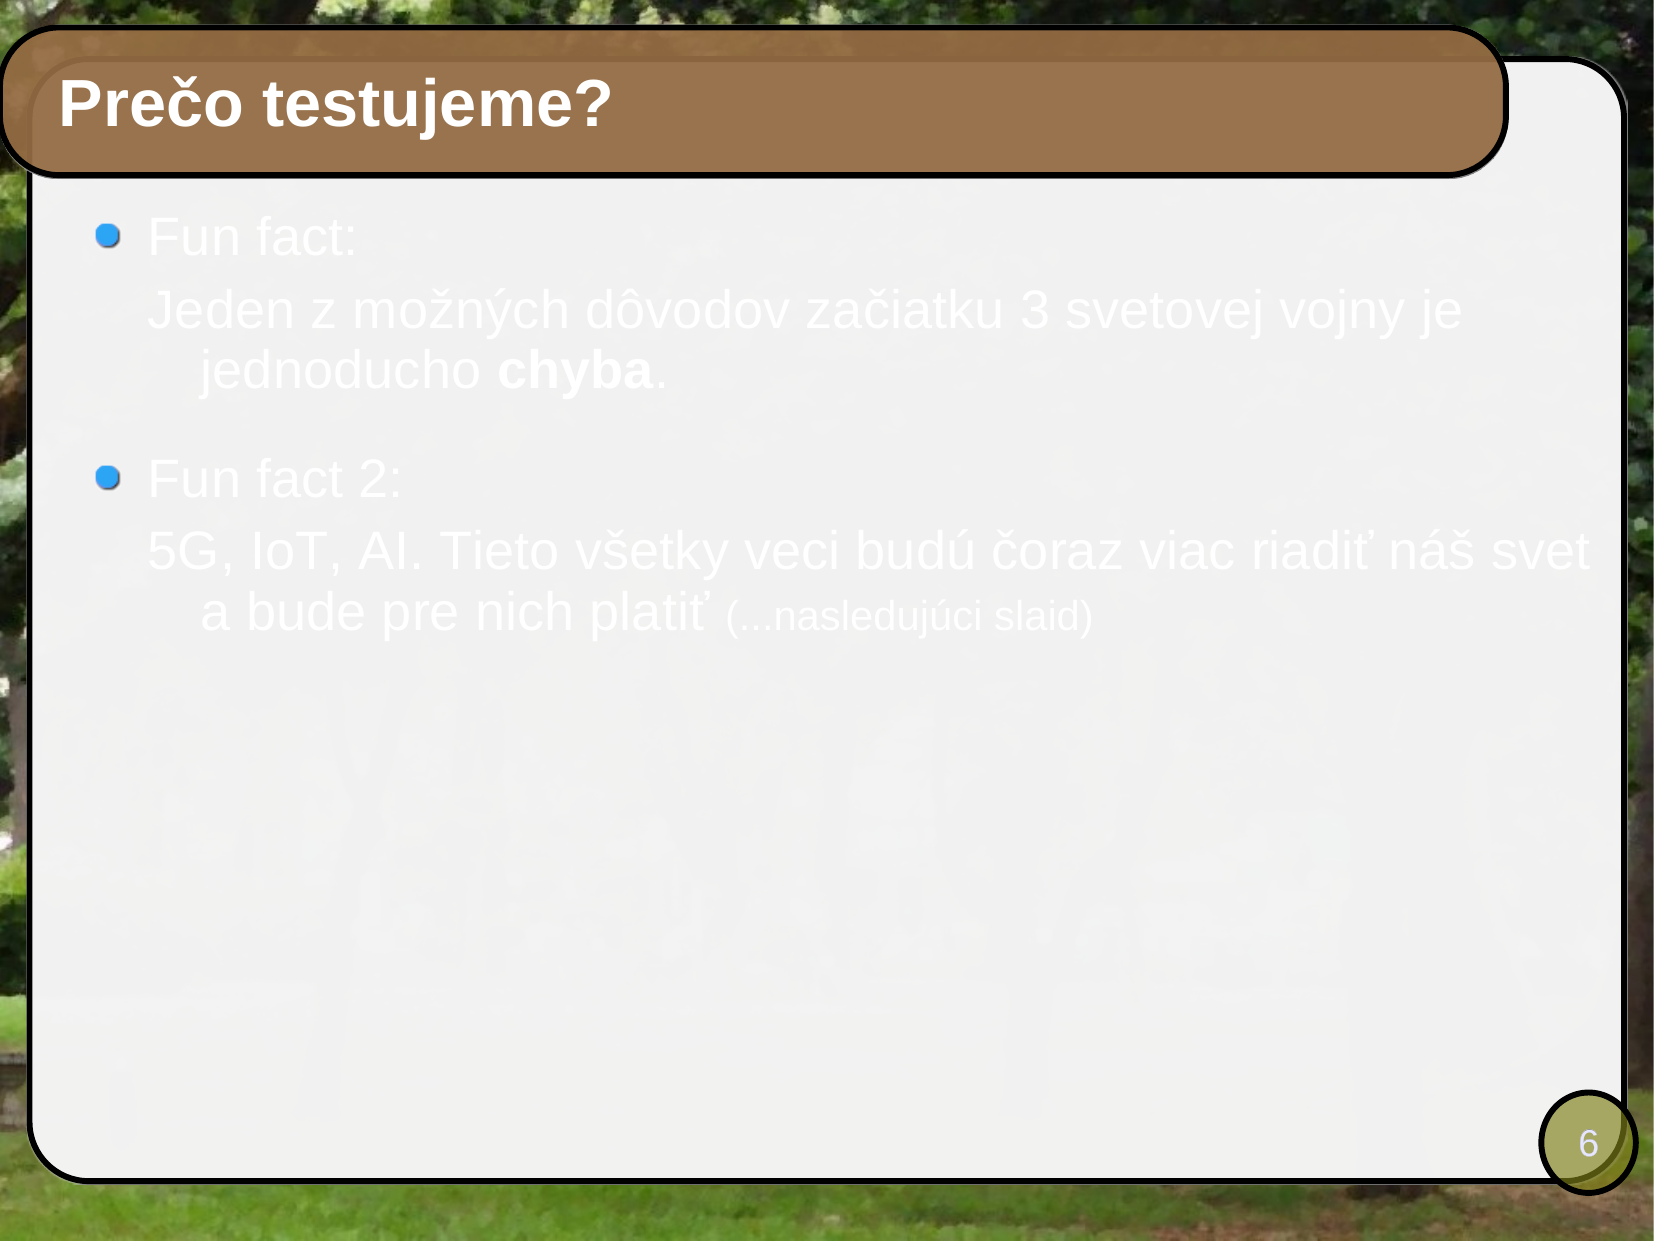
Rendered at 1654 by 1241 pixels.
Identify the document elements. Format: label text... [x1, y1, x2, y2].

list Fun fact 2: 5G, IoT, AI. Tieto všetky veci budú čoraz viac riadiť náš svet a bude pre nich platiť (...nasledujúci slaid) [59, 448, 1595, 642]
list Fun fact: Jeden z možných dôvodov začiatku 3 svetovej vojny je jednoducho chyba. [59, 206, 1595, 401]
title Prečo testujeme? [59, 29, 1447, 178]
picture [0, 0, 1654, 1241]
